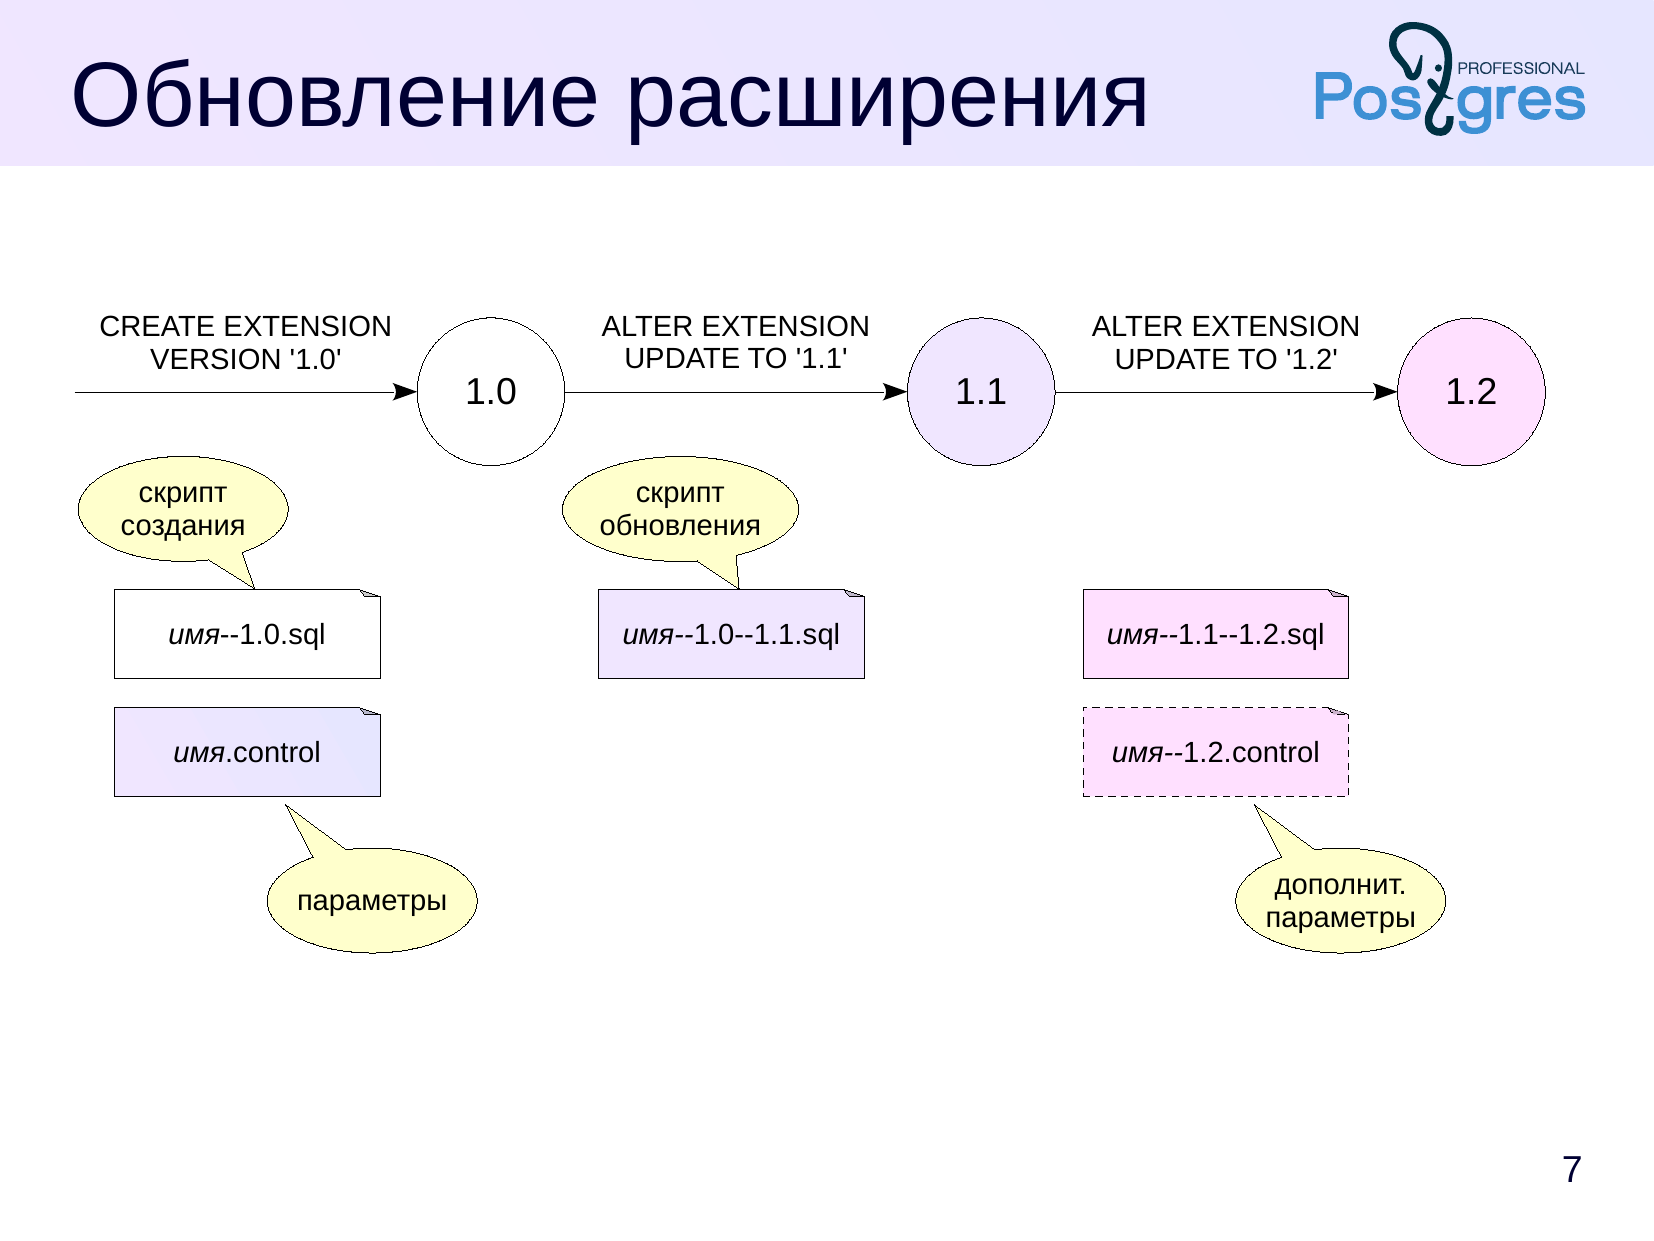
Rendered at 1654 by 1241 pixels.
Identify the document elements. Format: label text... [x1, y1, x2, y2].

text_box 1.1 [907, 317, 1056, 466]
text_box 1.0 [417, 317, 565, 466]
text_box имя--1.0.sql [153, 610, 342, 658]
title Обновление расширения [70, 43, 1291, 147]
text_box [114, 707, 381, 797]
text_box дополнит. параметры [1235, 804, 1446, 954]
text_box имя--1.1--1.2.sql [1092, 610, 1341, 658]
text_box имя.control [158, 728, 337, 776]
text_box [1083, 707, 1349, 797]
text_box имя--1.0--1.1.sql [607, 610, 856, 658]
text_box [114, 589, 381, 679]
text_box скрипт создания [78, 456, 289, 589]
text_box скрипт обновления [562, 456, 799, 589]
text_box параметры [267, 804, 478, 954]
list [70, 301, 1583, 1158]
text_box [1083, 589, 1349, 679]
text_box 1.2 [1397, 317, 1546, 466]
text_box [598, 589, 865, 679]
text_box имя--1.2.control [1097, 728, 1336, 776]
